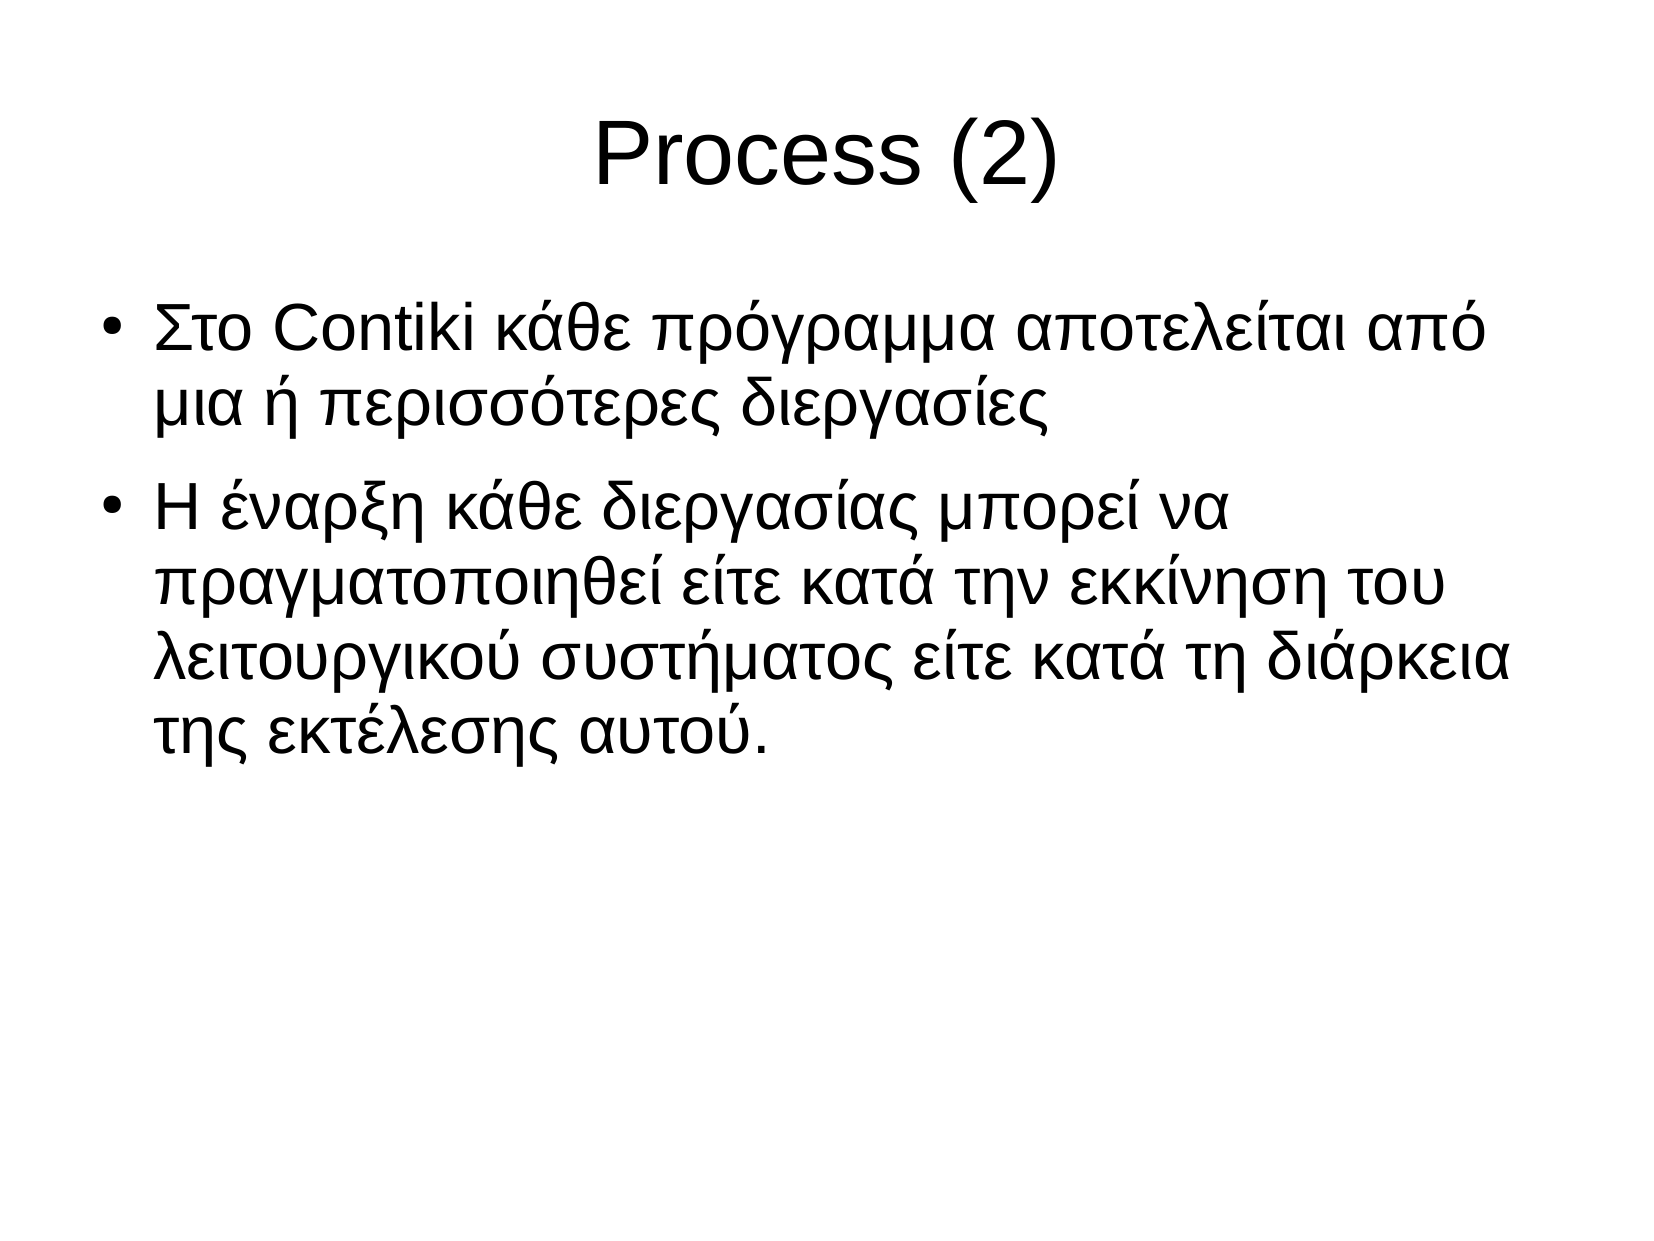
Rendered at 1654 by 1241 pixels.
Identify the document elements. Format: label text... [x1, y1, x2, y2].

title Process (2) [82, 49, 1571, 257]
list Στο Contiki κάθε πρόγραμμα αποτελείται από μια ή περισσότερες διεργασίες Η έναρξη κάθε διεργασίας μπορεί να πραγματοποιηθεί είτε κατά την εκκίνηση του λειτουργικού συστήματος είτε κατά τη διάρκεια της εκτέλεσης αυτού. [82, 290, 1571, 1010]
